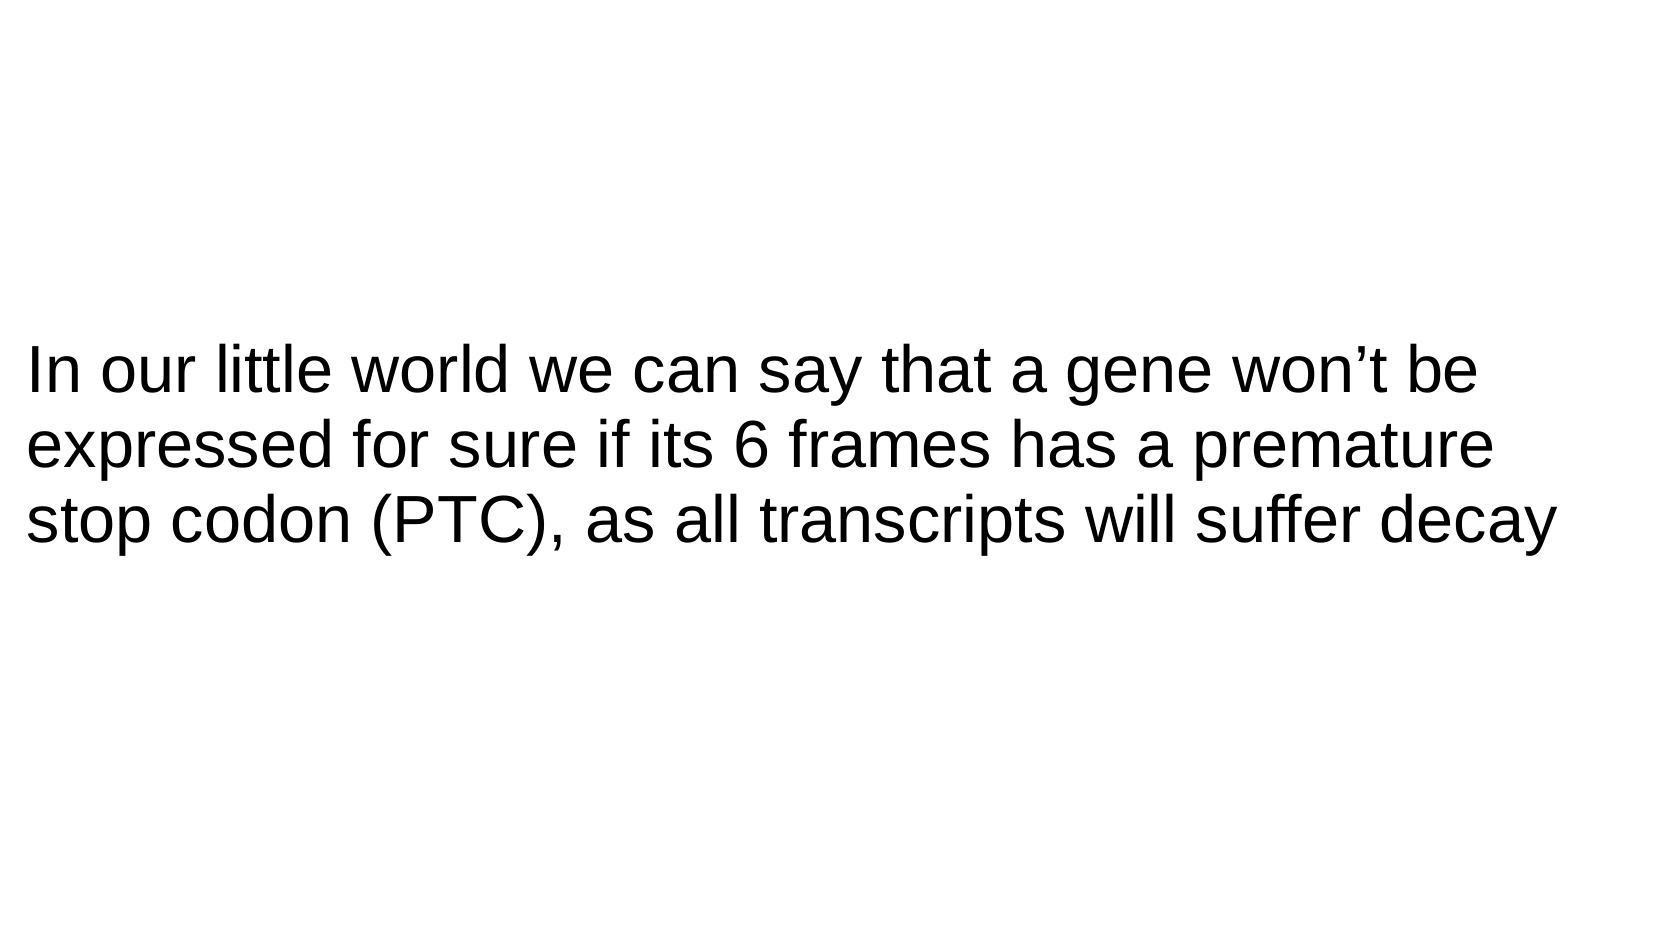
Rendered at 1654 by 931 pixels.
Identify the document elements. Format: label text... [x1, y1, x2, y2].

text_box In our little world we can say that a gene won’t be expressed for sure if its 6 frames has a premature stop codon (PTC), as all transcripts will suffer decay [11, 324, 1642, 648]
